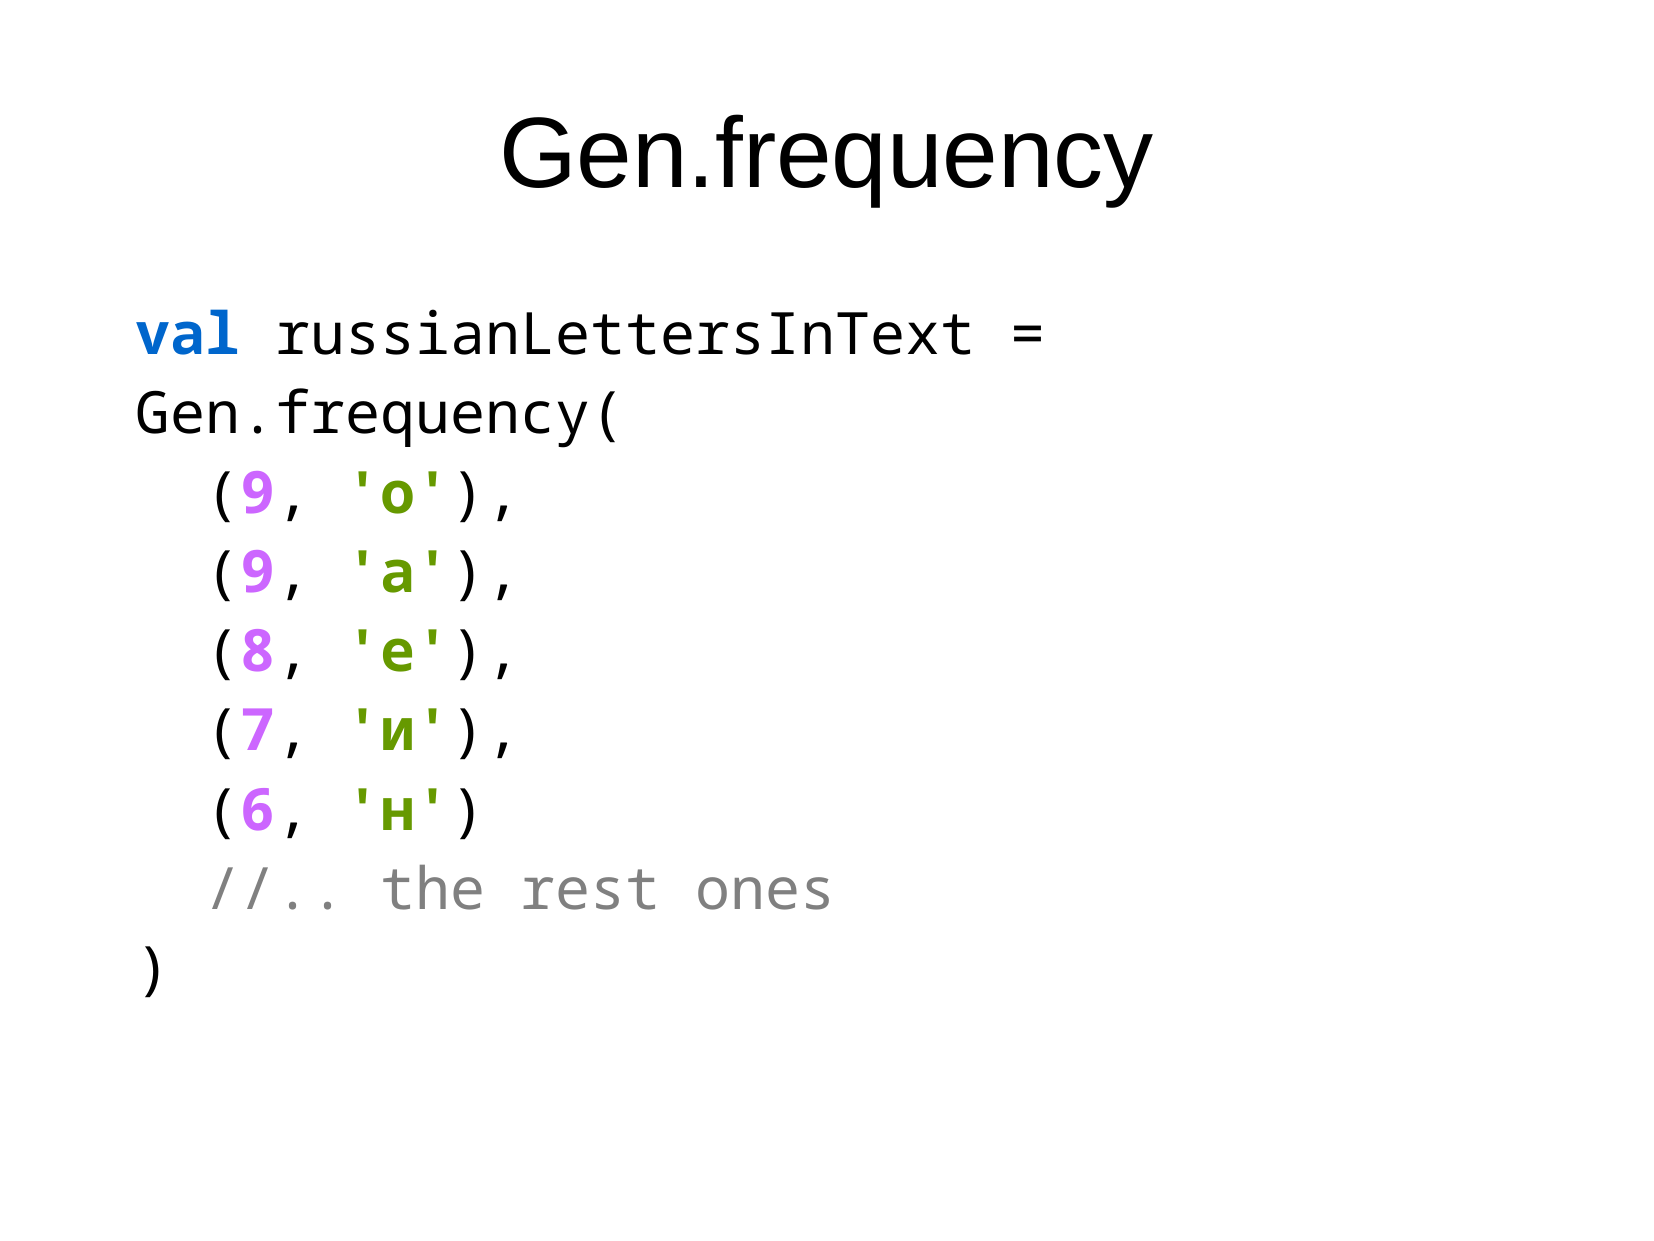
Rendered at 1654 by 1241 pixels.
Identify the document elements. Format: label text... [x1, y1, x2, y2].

title Gen.frequency [82, 49, 1571, 257]
text_box val russianLettersInText = Gen.frequency( (9, 'о'), (9, 'а'), (8, 'е'), (7, 'и'), (6, 'н') //.. the rest ones ) [120, 285, 1516, 941]
